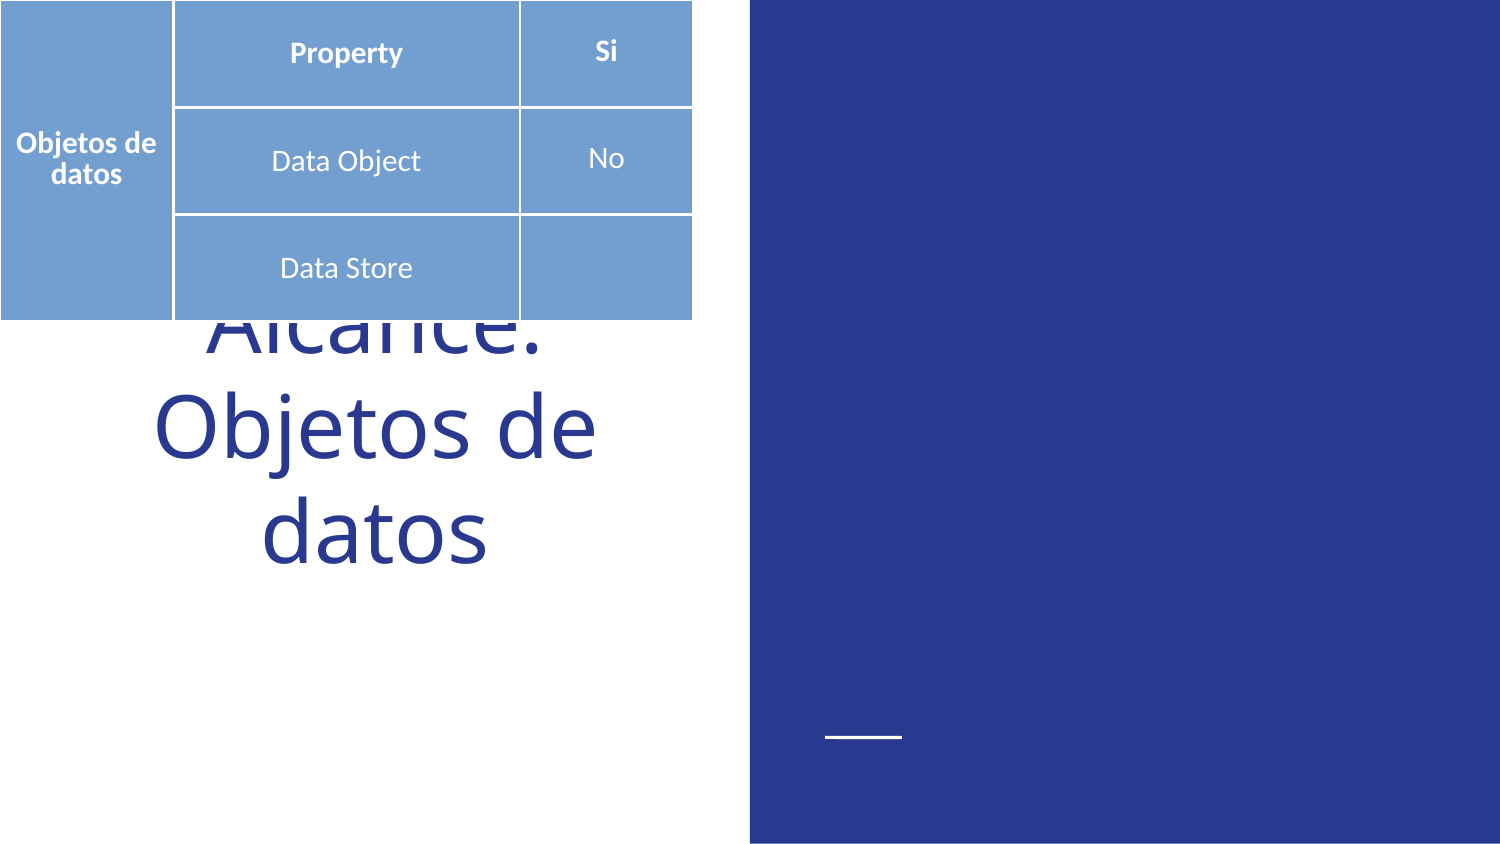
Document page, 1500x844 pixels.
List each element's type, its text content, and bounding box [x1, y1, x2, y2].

table_cell Data Store [175, 216, 519, 320]
table_cell No [521, 109, 692, 213]
title Alcance: Objetos de datos [43, 247, 708, 597]
table_cell [521, 216, 693, 322]
table_header Property [175, 1, 519, 106]
table_header Objetos de datos [1, 1, 172, 320]
table_cell Data Object [175, 109, 519, 213]
table_header Si [521, 1, 692, 106]
